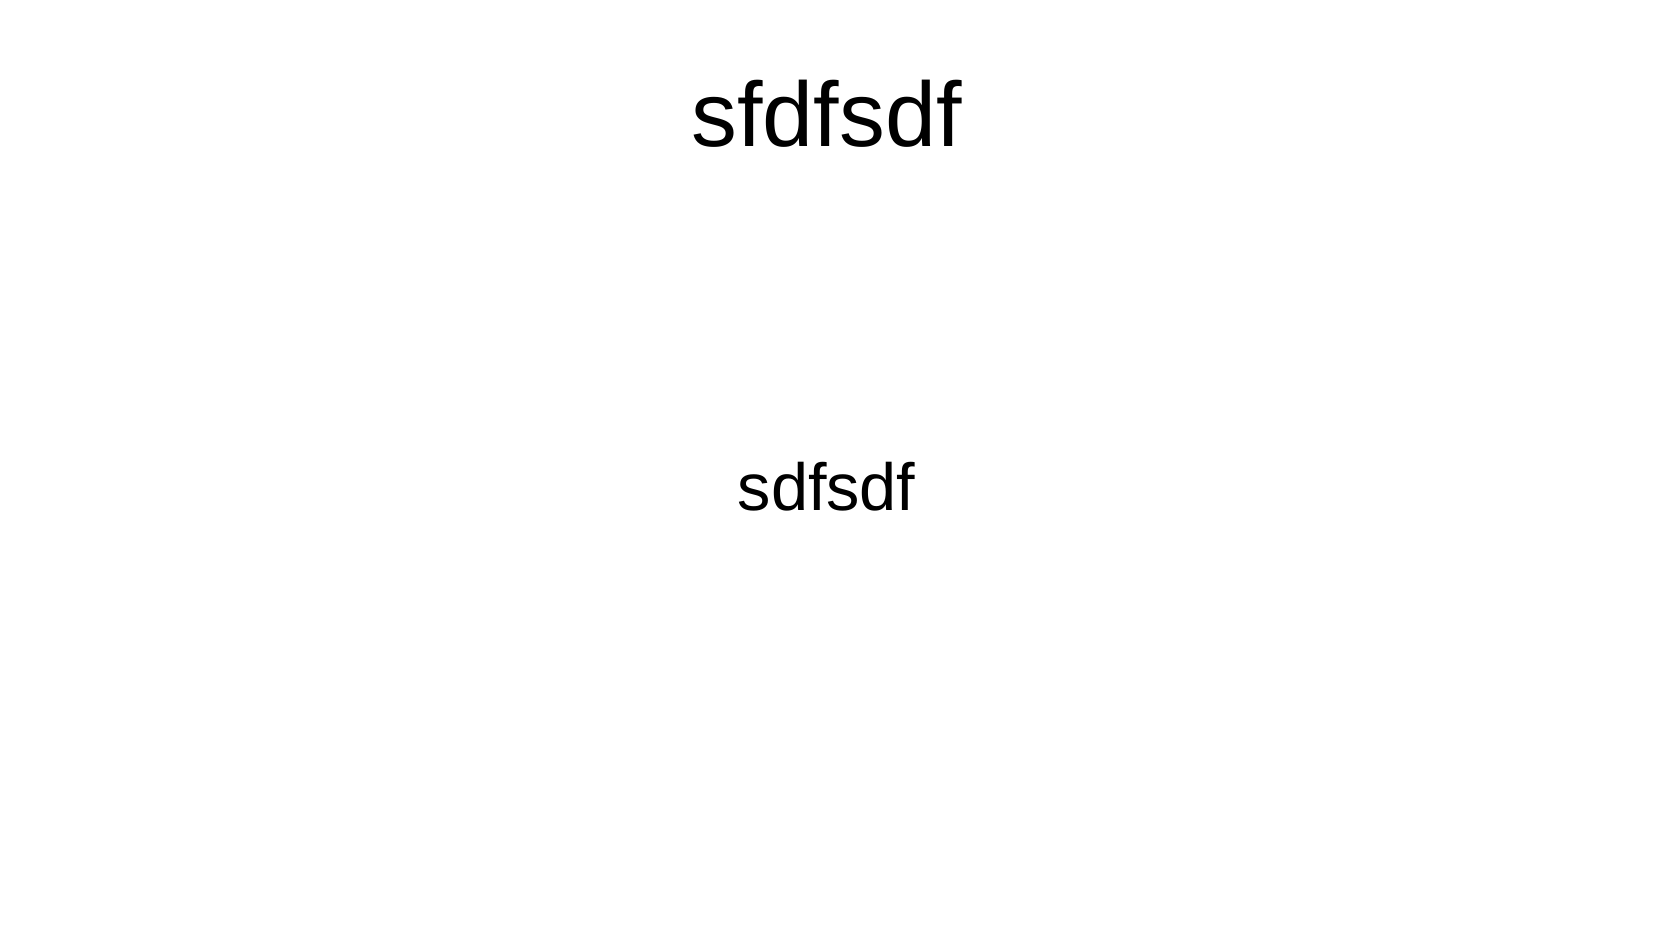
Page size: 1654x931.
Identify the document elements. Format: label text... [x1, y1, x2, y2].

subtitle sdfsdf [82, 217, 1571, 758]
title sfdfsdf [82, 37, 1571, 193]
